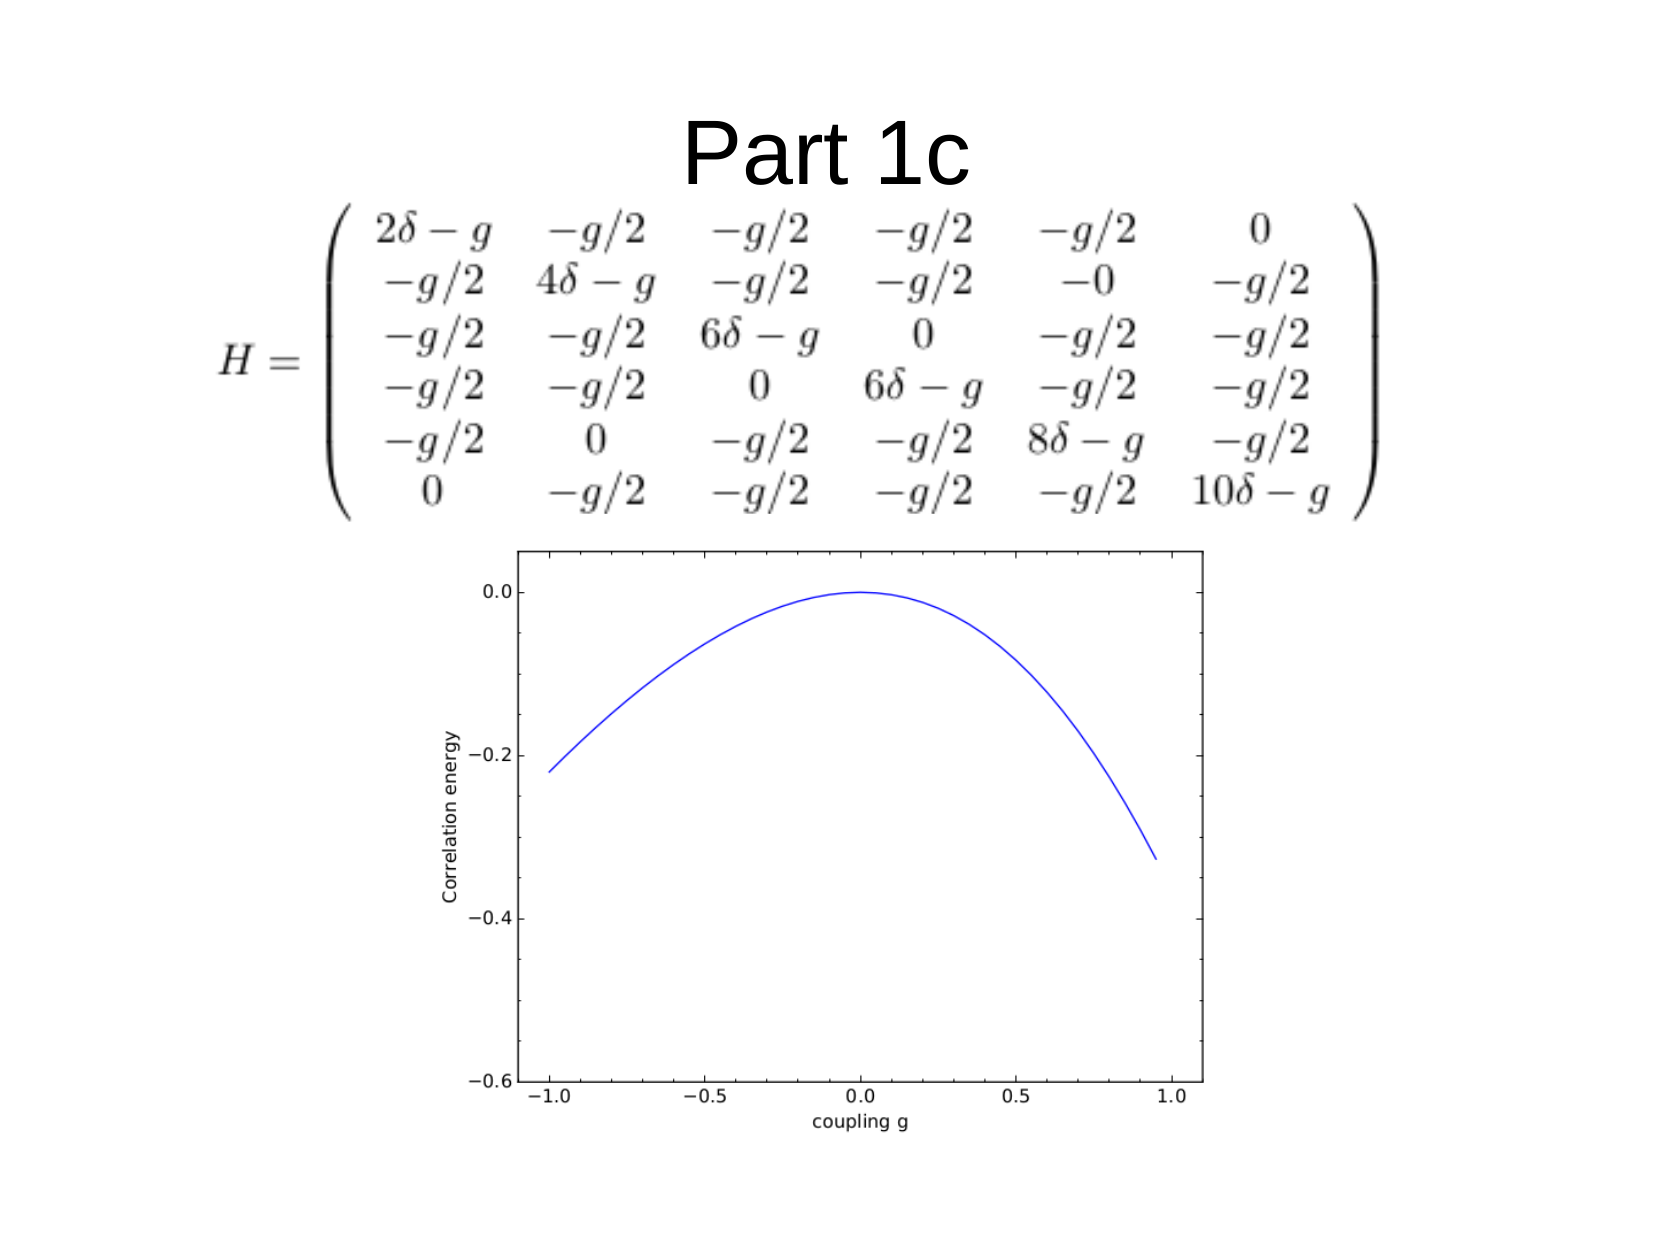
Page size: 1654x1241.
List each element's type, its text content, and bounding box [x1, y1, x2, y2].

title Part 1c [82, 49, 1571, 257]
picture [195, 194, 1426, 1145]
